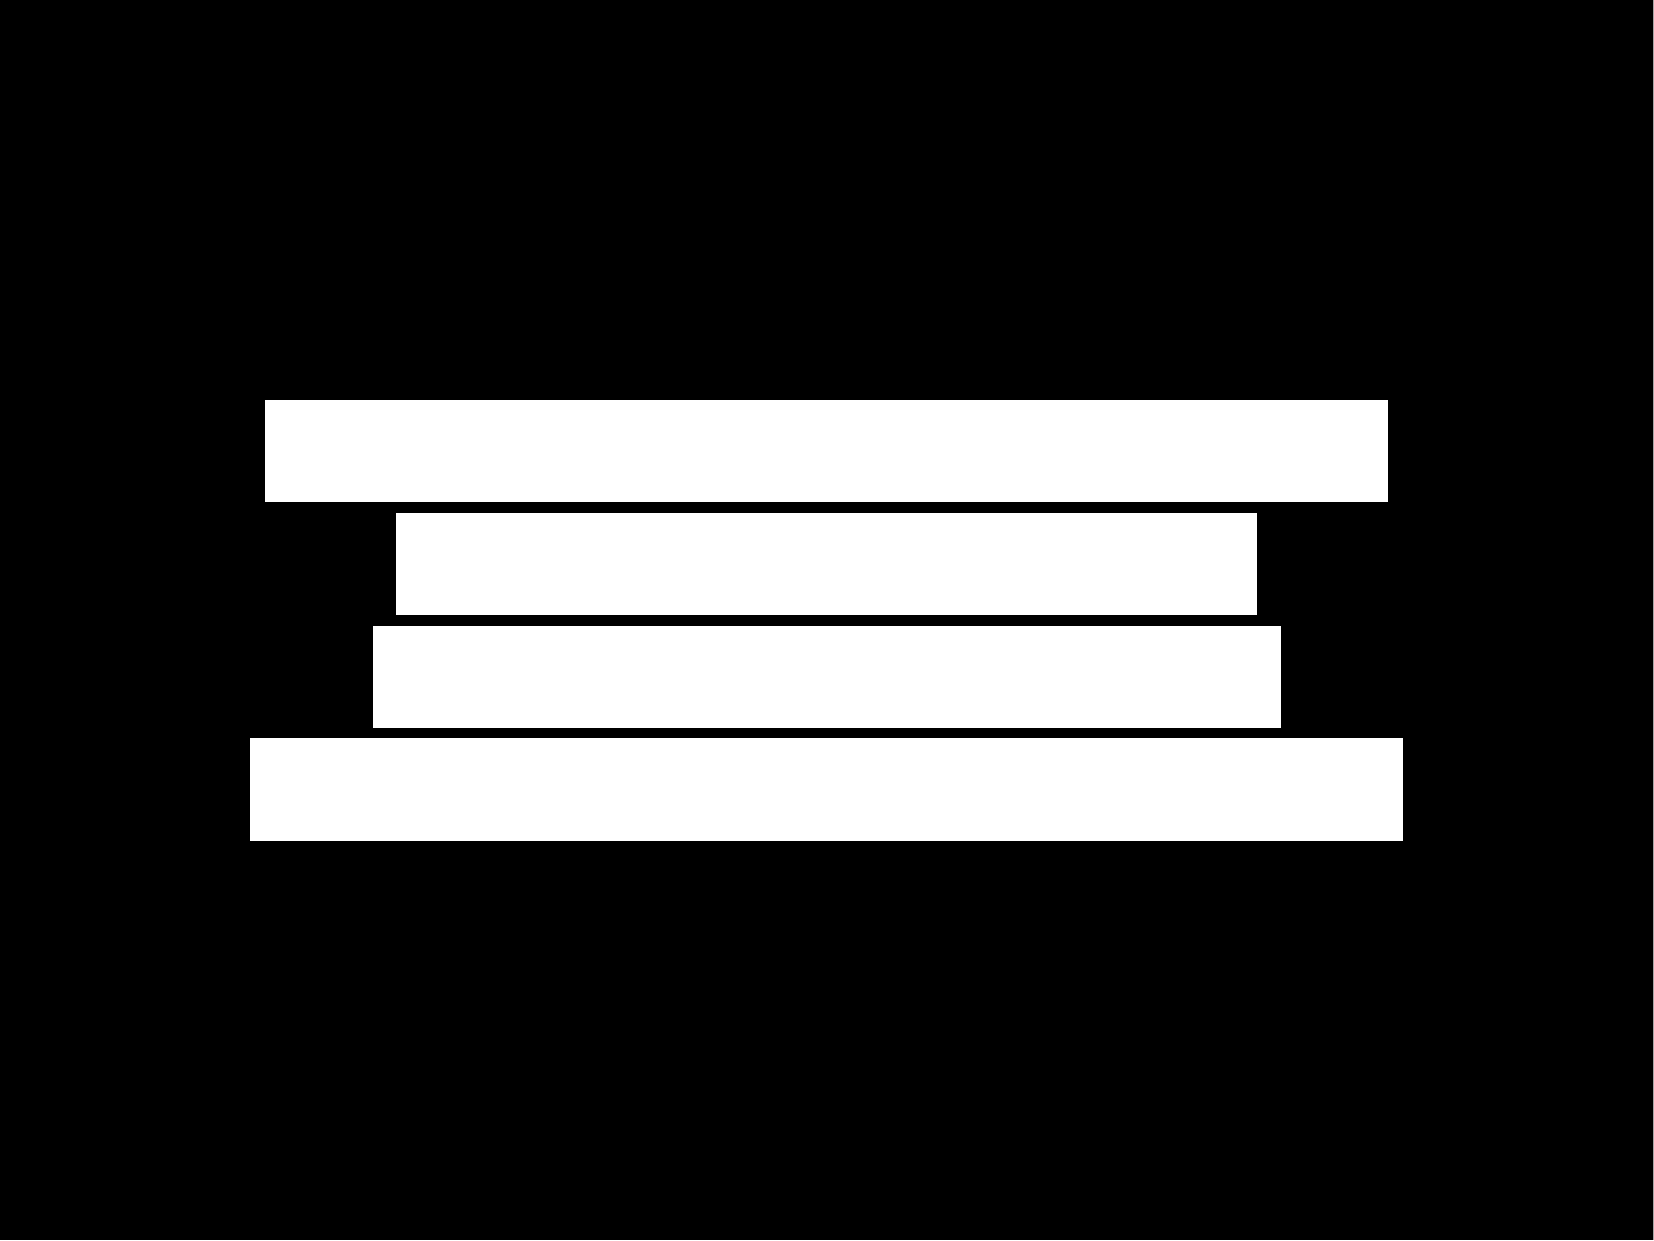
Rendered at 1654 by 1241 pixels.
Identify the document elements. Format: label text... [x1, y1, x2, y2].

subtitle Ali estava morto o Salvador Seu corpo lá na Cruz Seu sangue derramou O peso do pecado Ele levou [82, 49, 1571, 1182]
